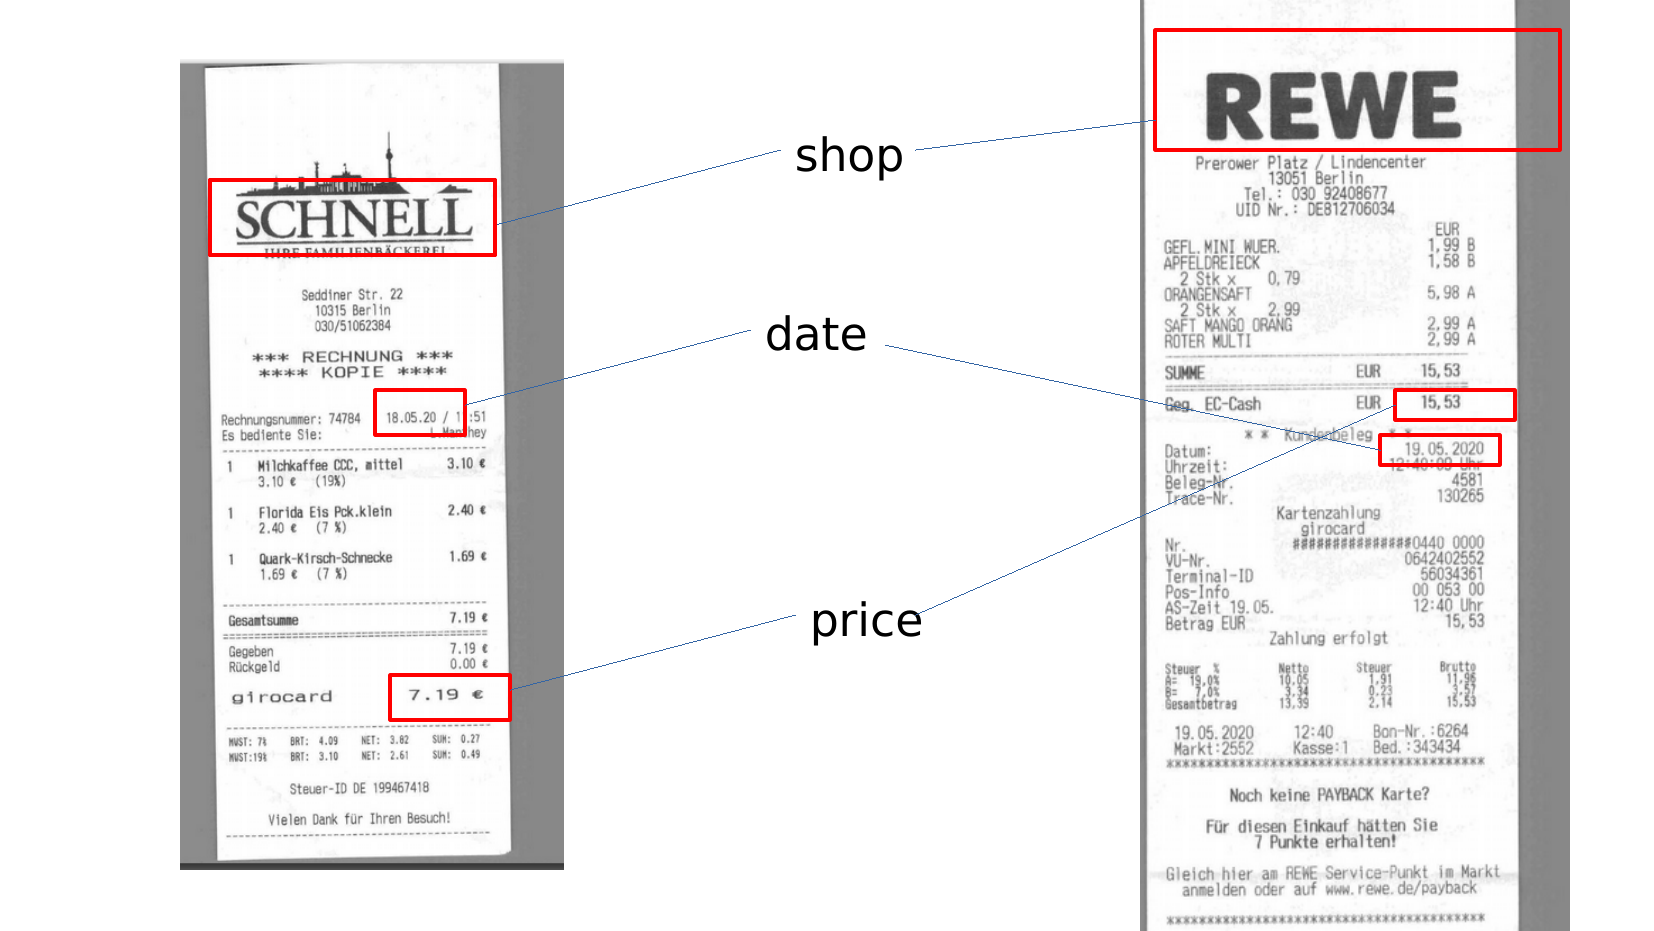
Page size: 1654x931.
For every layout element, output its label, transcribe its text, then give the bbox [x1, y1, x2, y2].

text_box [1380, 435, 1501, 466]
text_box [1395, 390, 1516, 421]
text_box shop [780, 121, 1021, 190]
text_box [1155, 30, 1561, 151]
text_box [375, 390, 466, 436]
text_box date [750, 300, 991, 369]
text_box [210, 180, 496, 256]
text_box price [795, 586, 1036, 655]
text_box [390, 675, 511, 721]
picture [1140, 0, 1570, 931]
picture [180, 59, 564, 870]
